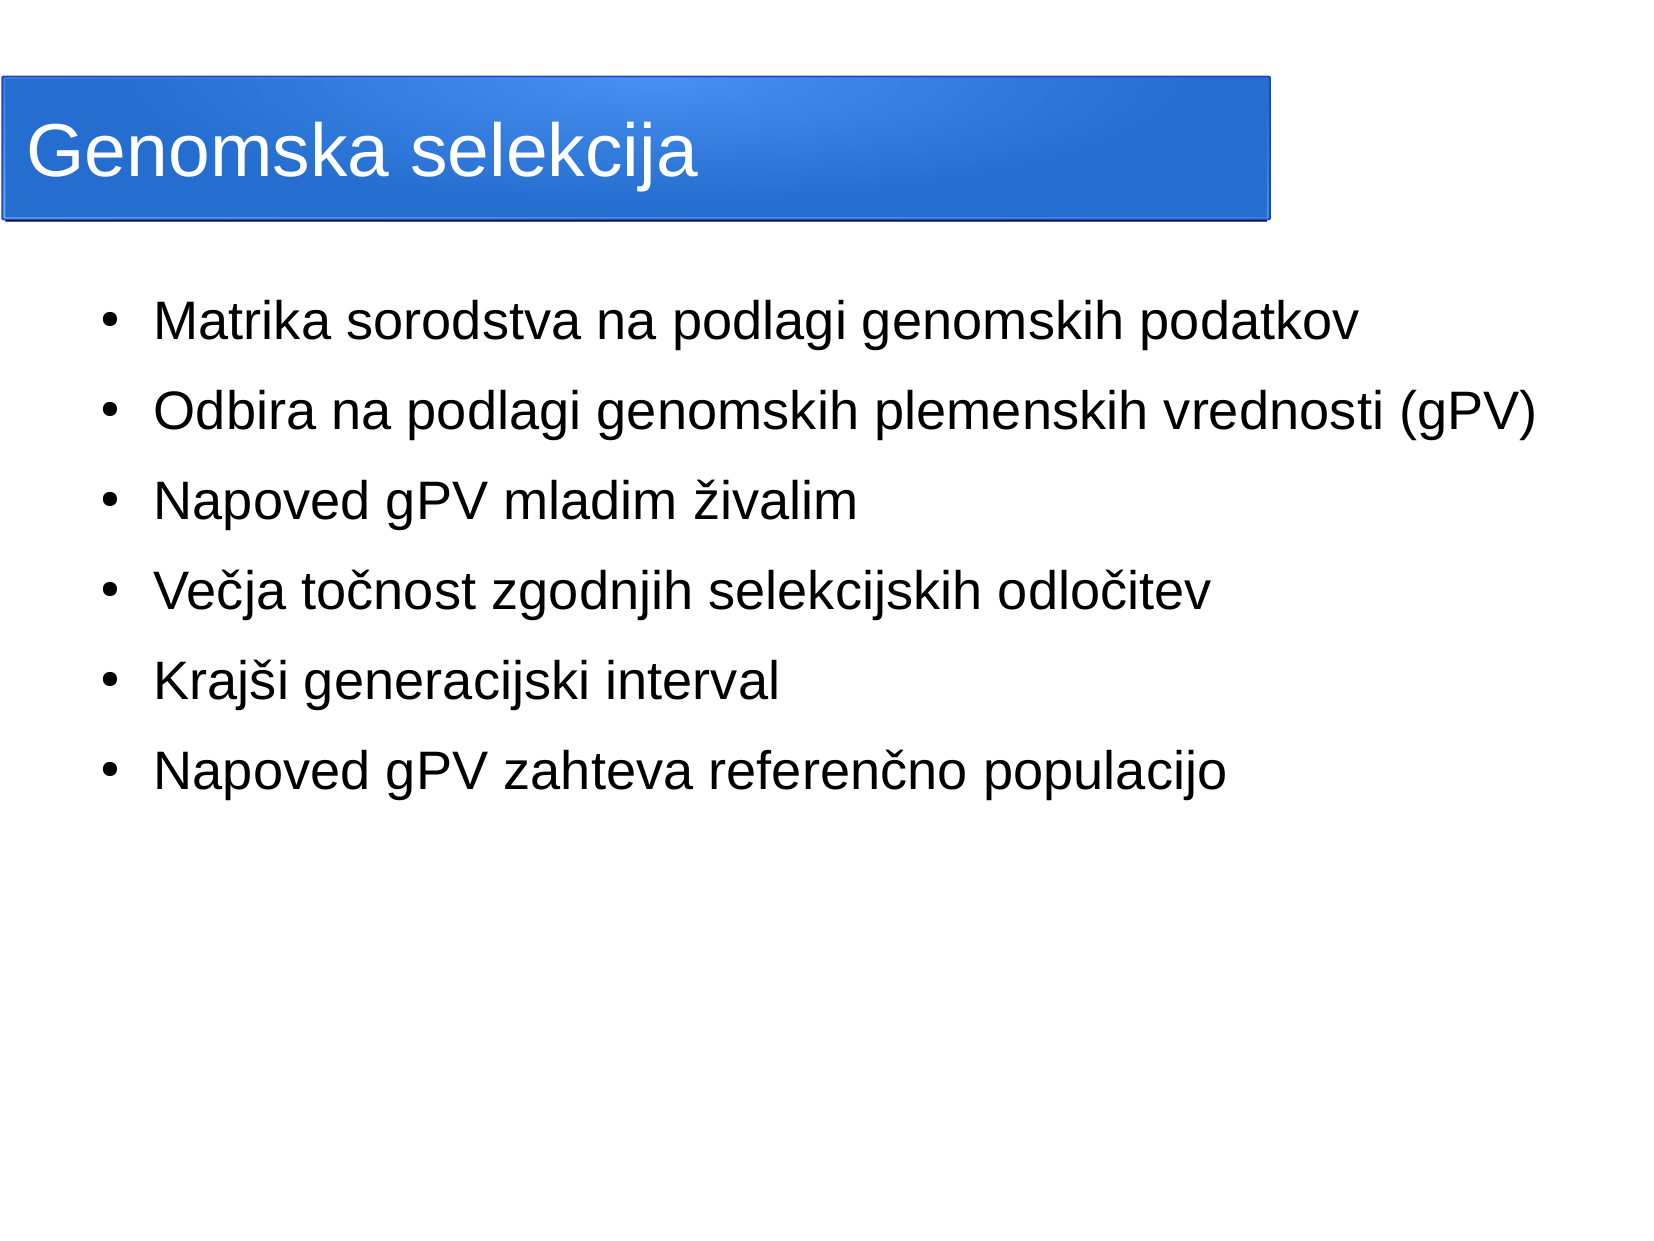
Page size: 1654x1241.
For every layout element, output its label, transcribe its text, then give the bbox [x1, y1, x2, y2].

list Matrika sorodstva na podlagi genomskih podatkov Odbira na podlagi genomskih plemenskih vrednosti (gPV) Napoved gPV mladim živalim Večja točnost zgodnjih selekcijskih odločitev Krajši generacijski interval Napoved gPV zahteva referenčno populacijo [82, 290, 1571, 1010]
title Genomska selekcija [26, 90, 1246, 211]
